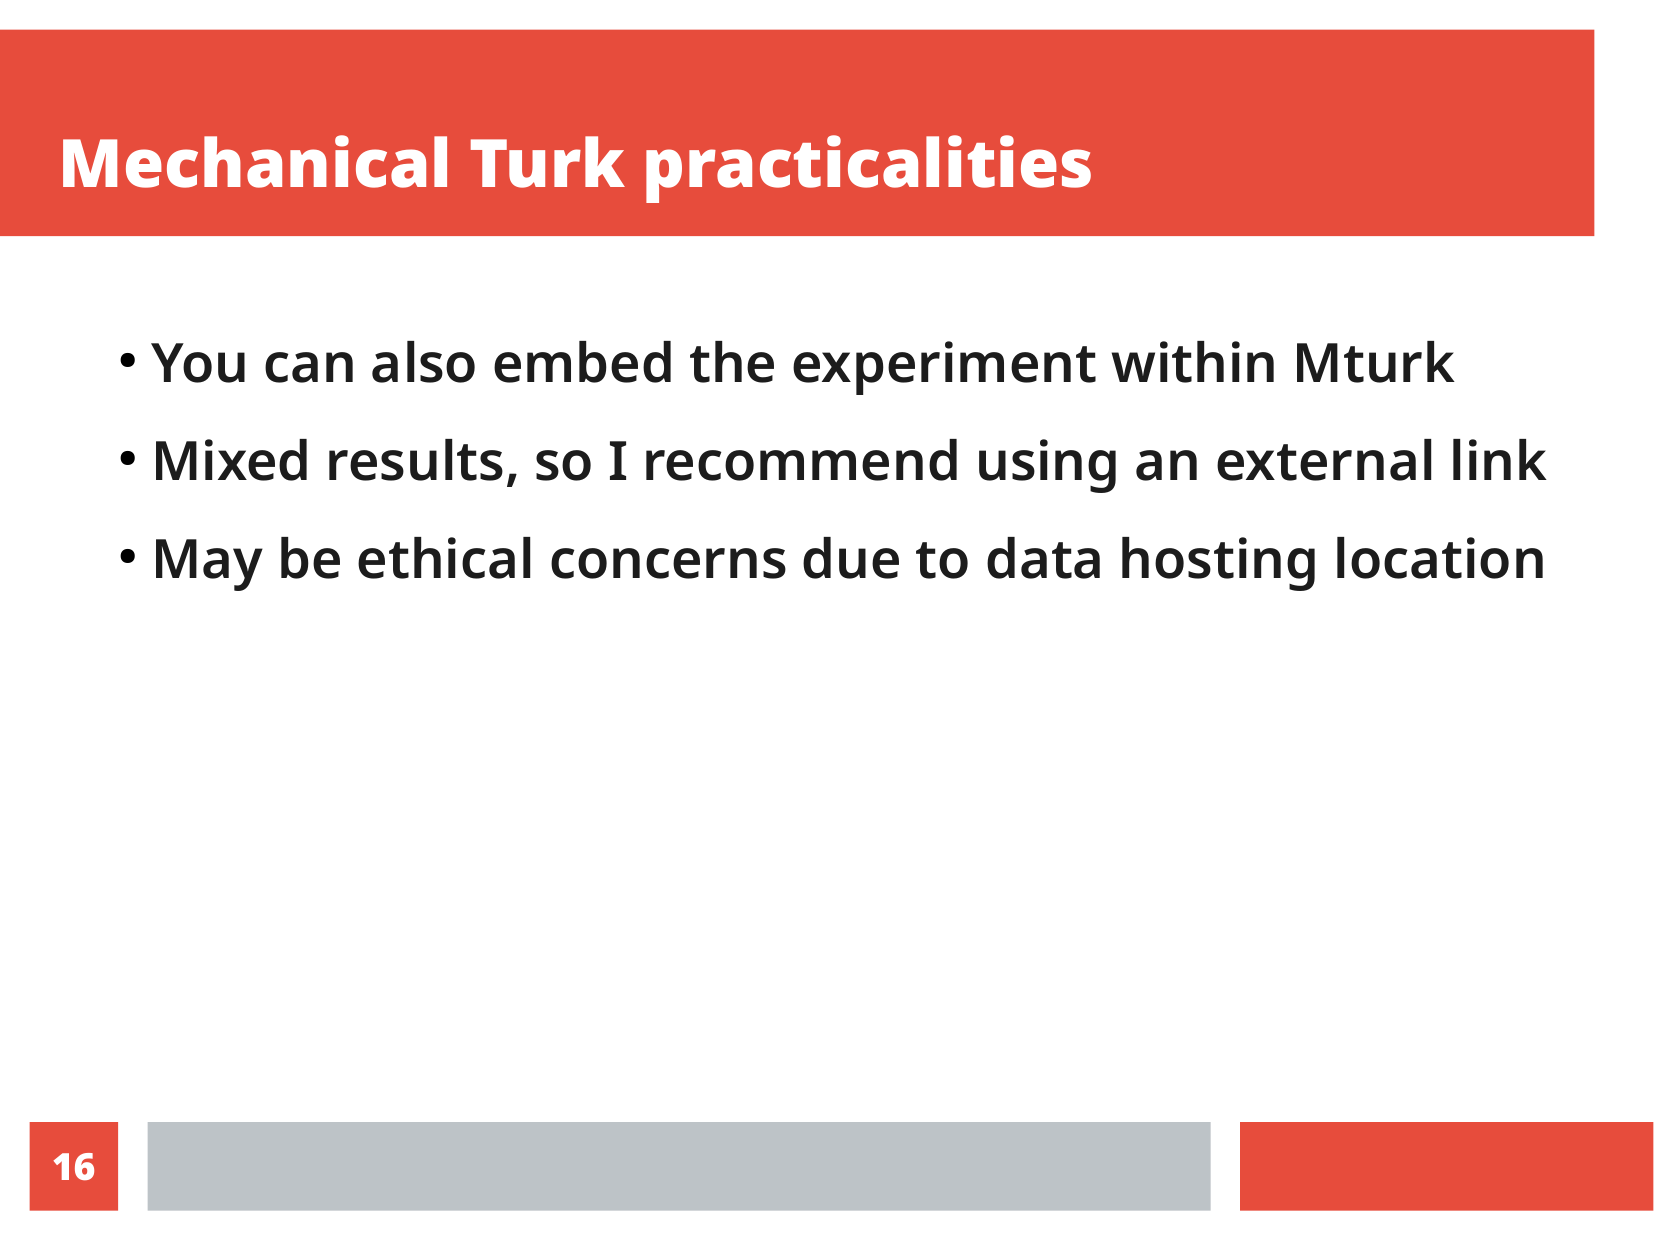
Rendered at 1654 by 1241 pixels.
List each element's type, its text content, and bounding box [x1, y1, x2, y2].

text_box [59, 59, 1595, 207]
list You can also embed the experiment within Mturk Mixed results, so I recommend using an external link May be ethical concerns due to data hosting location [59, 324, 1565, 1093]
